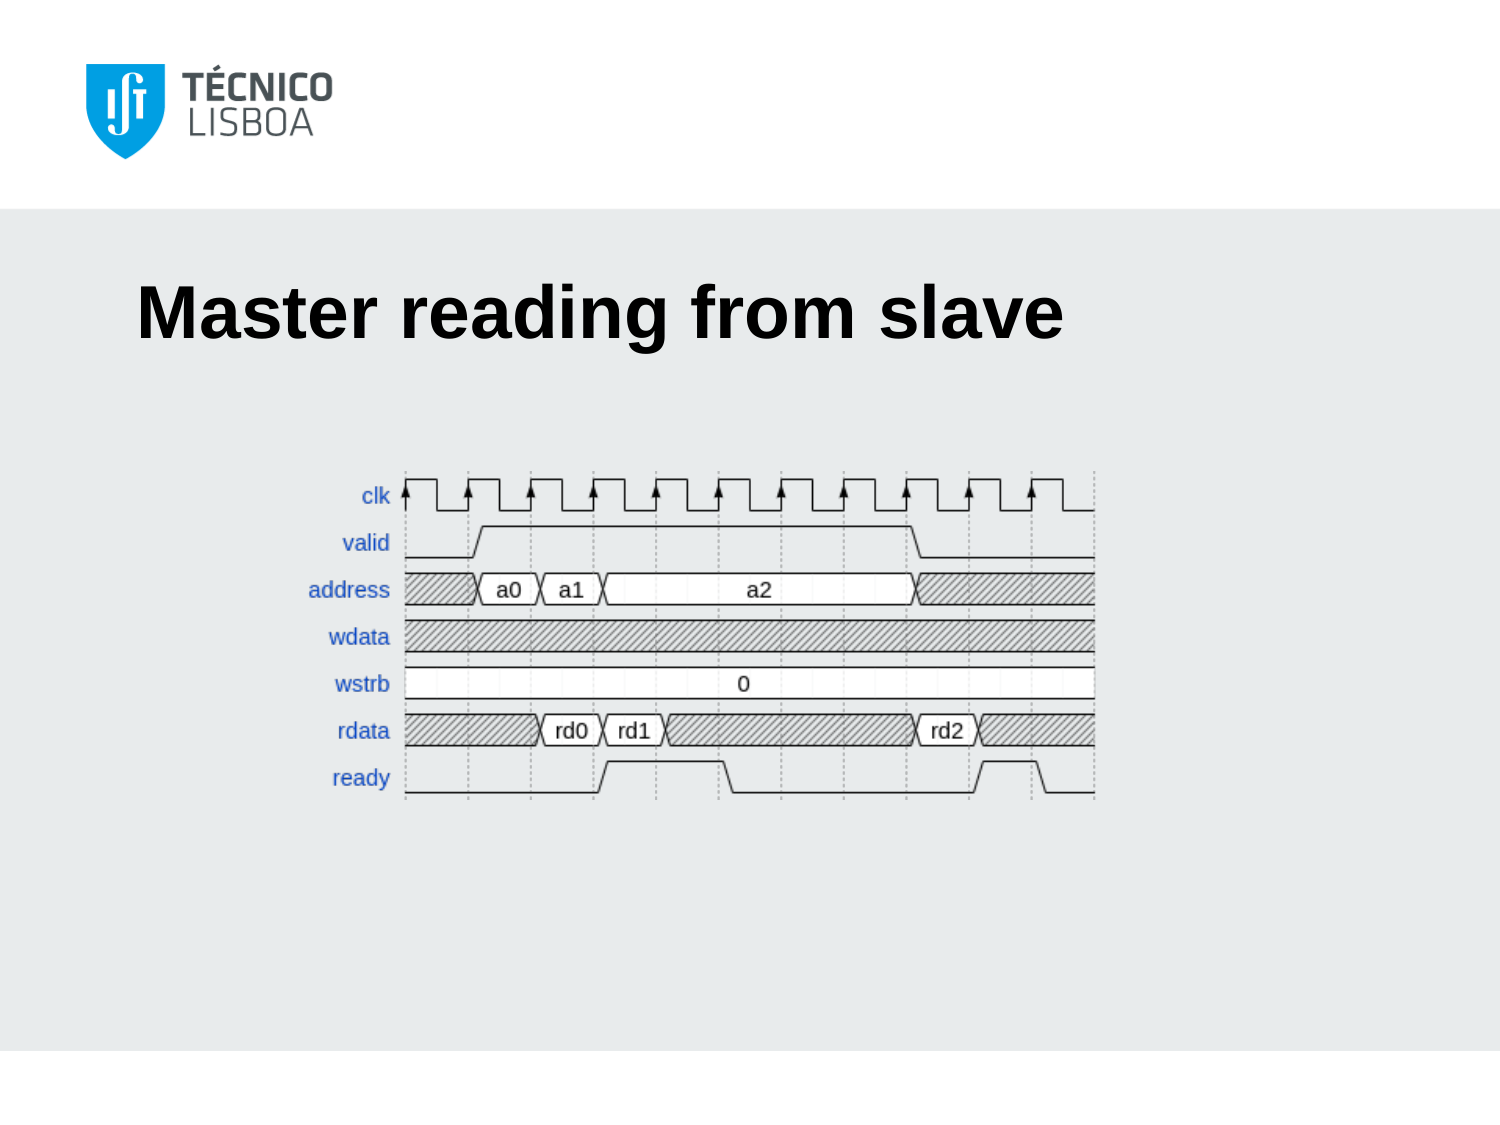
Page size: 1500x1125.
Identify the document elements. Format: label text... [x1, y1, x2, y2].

title Master reading from slave [121, 237, 1378, 381]
picture [0, 0, 1500, 1125]
